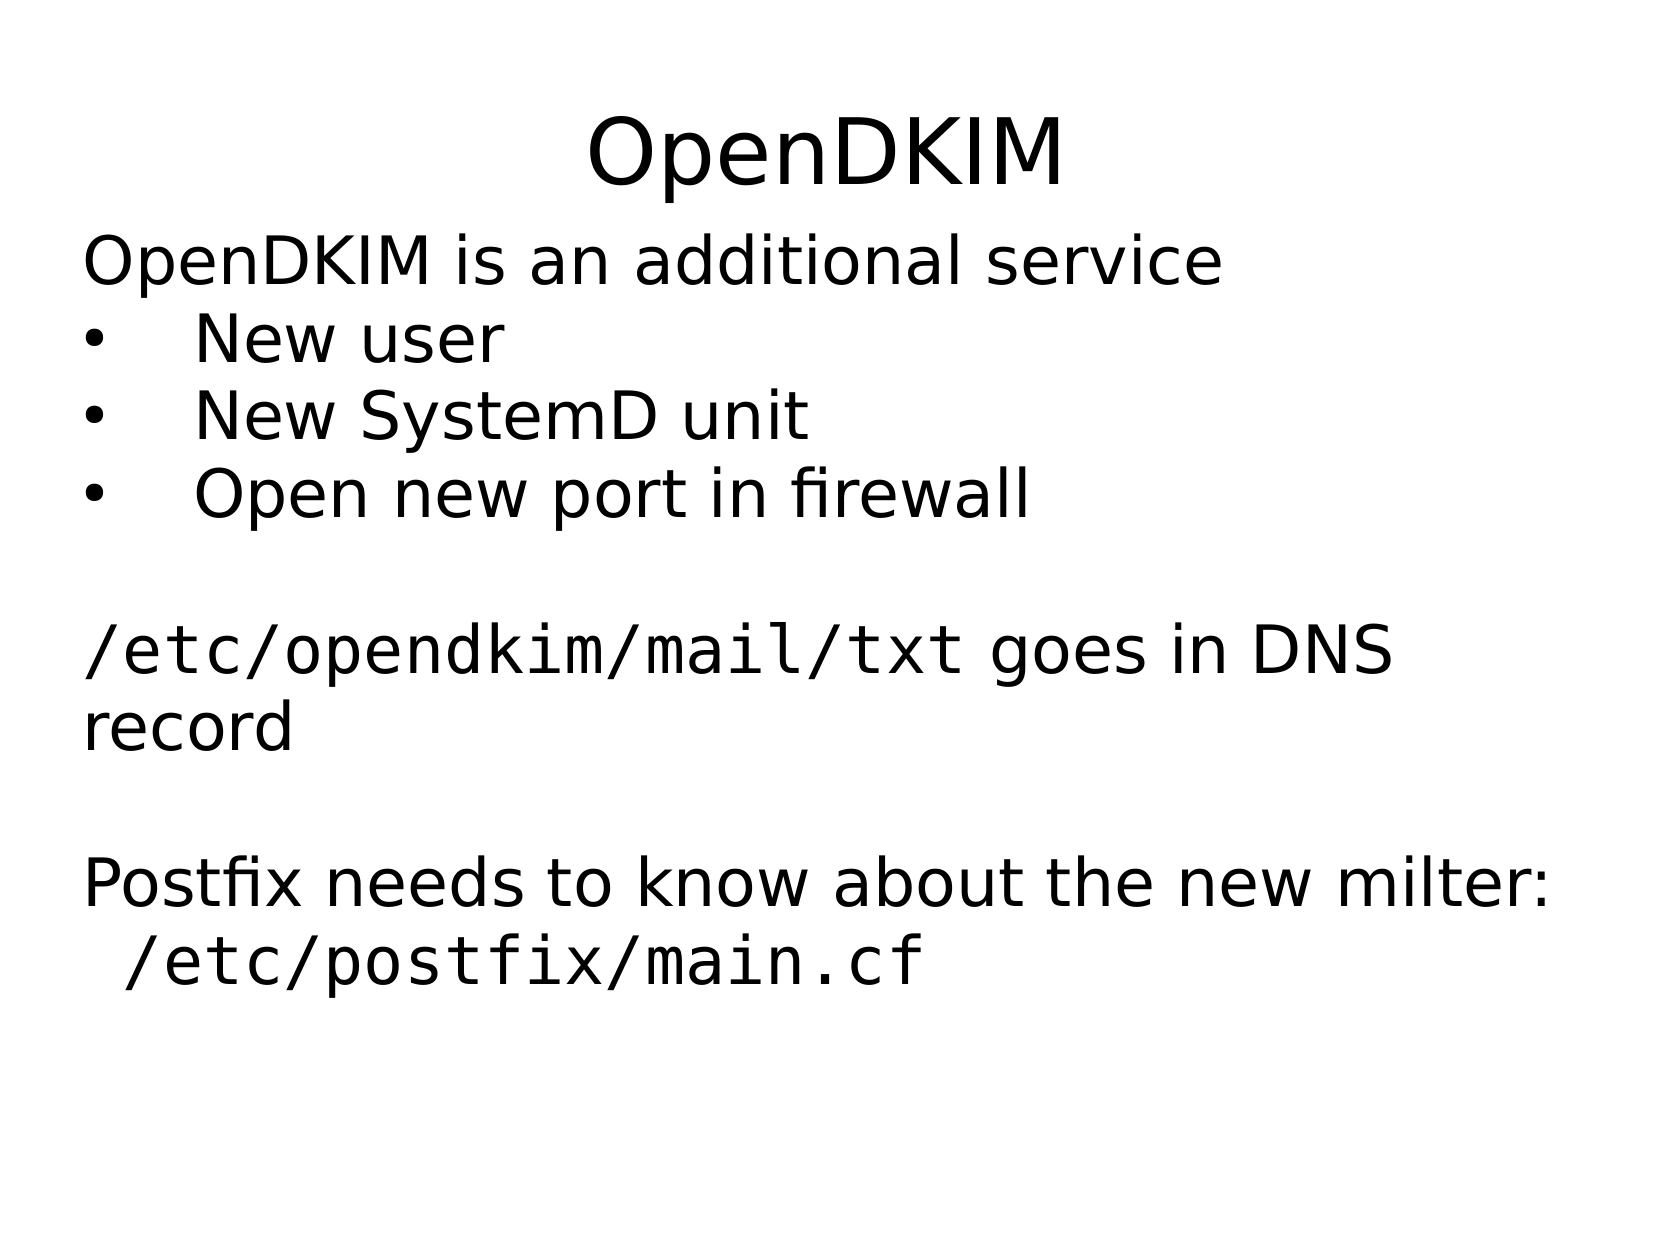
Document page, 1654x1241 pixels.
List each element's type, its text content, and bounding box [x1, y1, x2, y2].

subtitle OpenDKIM is an additional service New user New SystemD unit Open new port in firewall /etc/opendkim/mail/txt goes in DNS record Postfix needs to know about the new milter: /etc/postfix/main.cf [82, 222, 1571, 1078]
title OpenDKIM [82, 49, 1571, 222]
